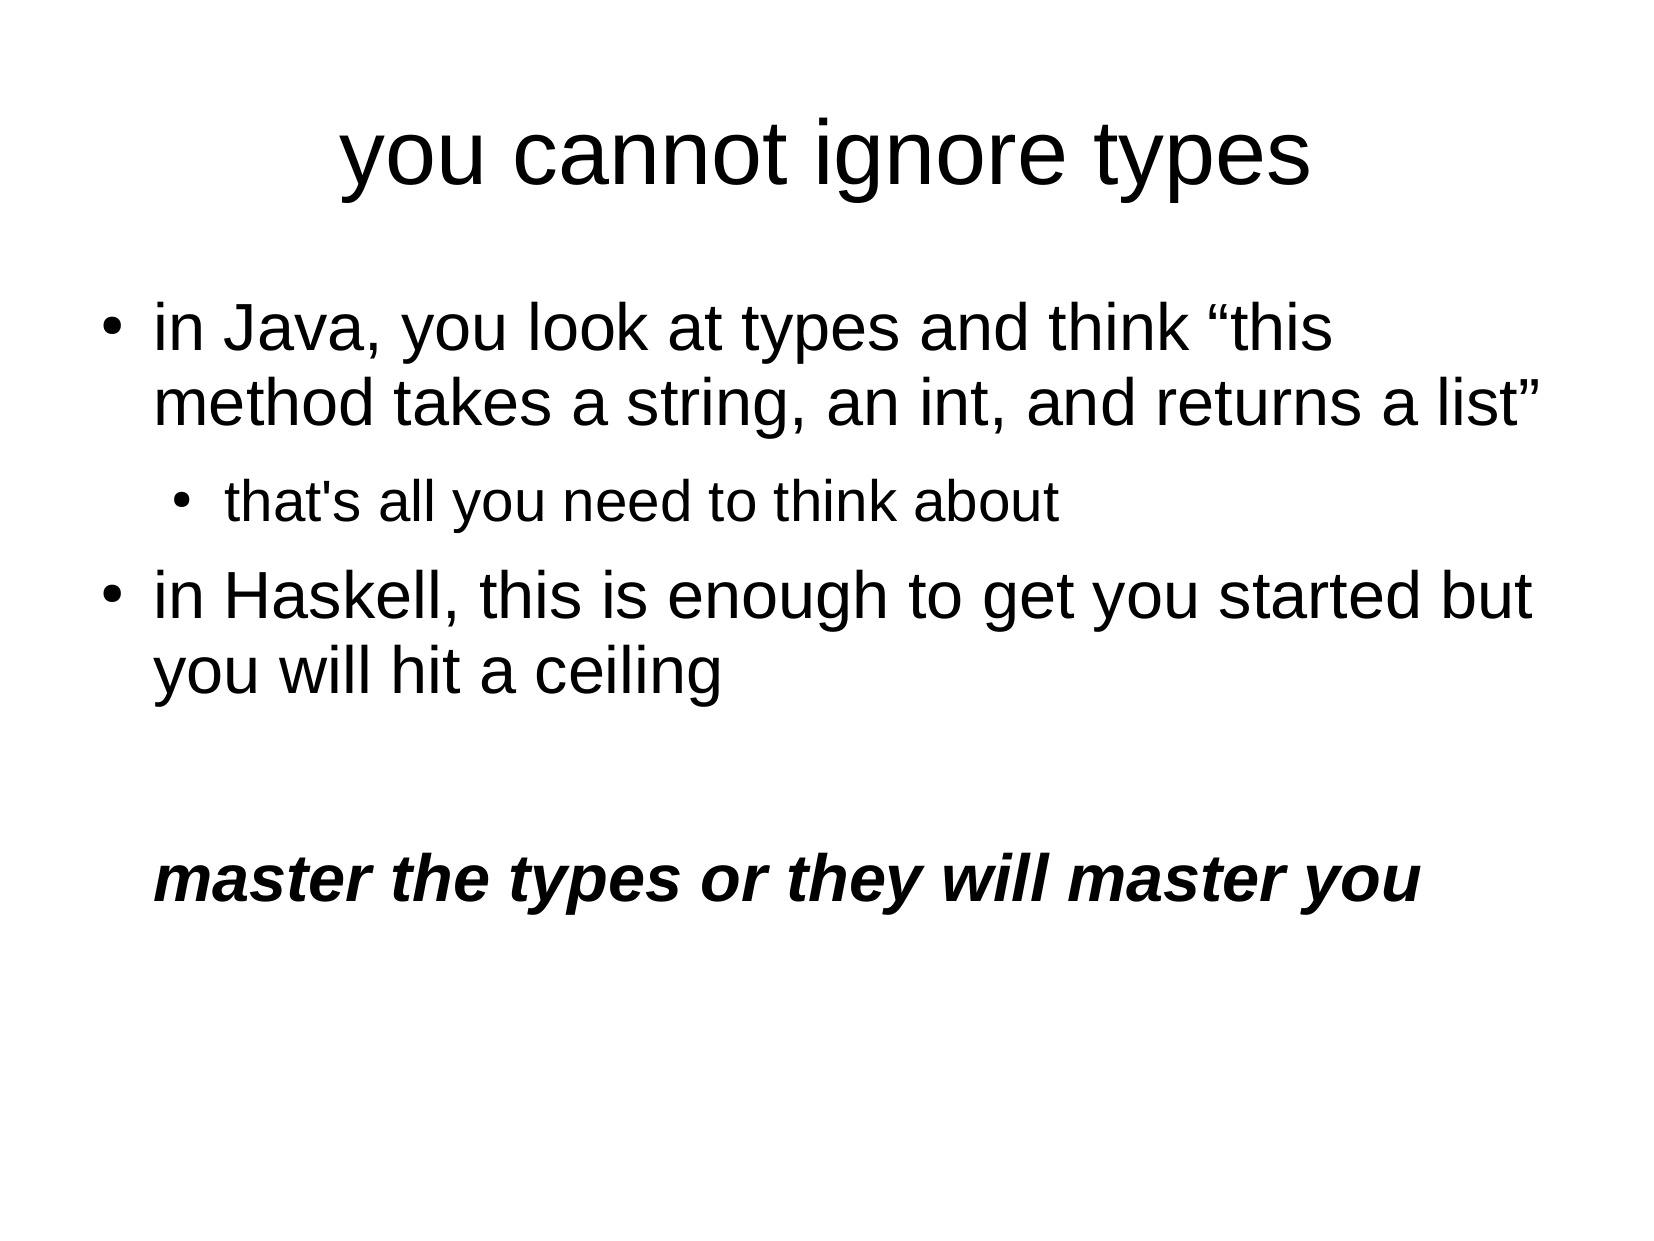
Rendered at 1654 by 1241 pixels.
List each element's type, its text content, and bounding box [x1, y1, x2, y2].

title you cannot ignore types [82, 49, 1571, 257]
list in Java, you look at types and think “this method takes a string, an int, and returns a list” that's all you need to think about in Haskell, this is enough to get you started but you will hit a ceiling master the types or they will master you [82, 290, 1571, 1109]
